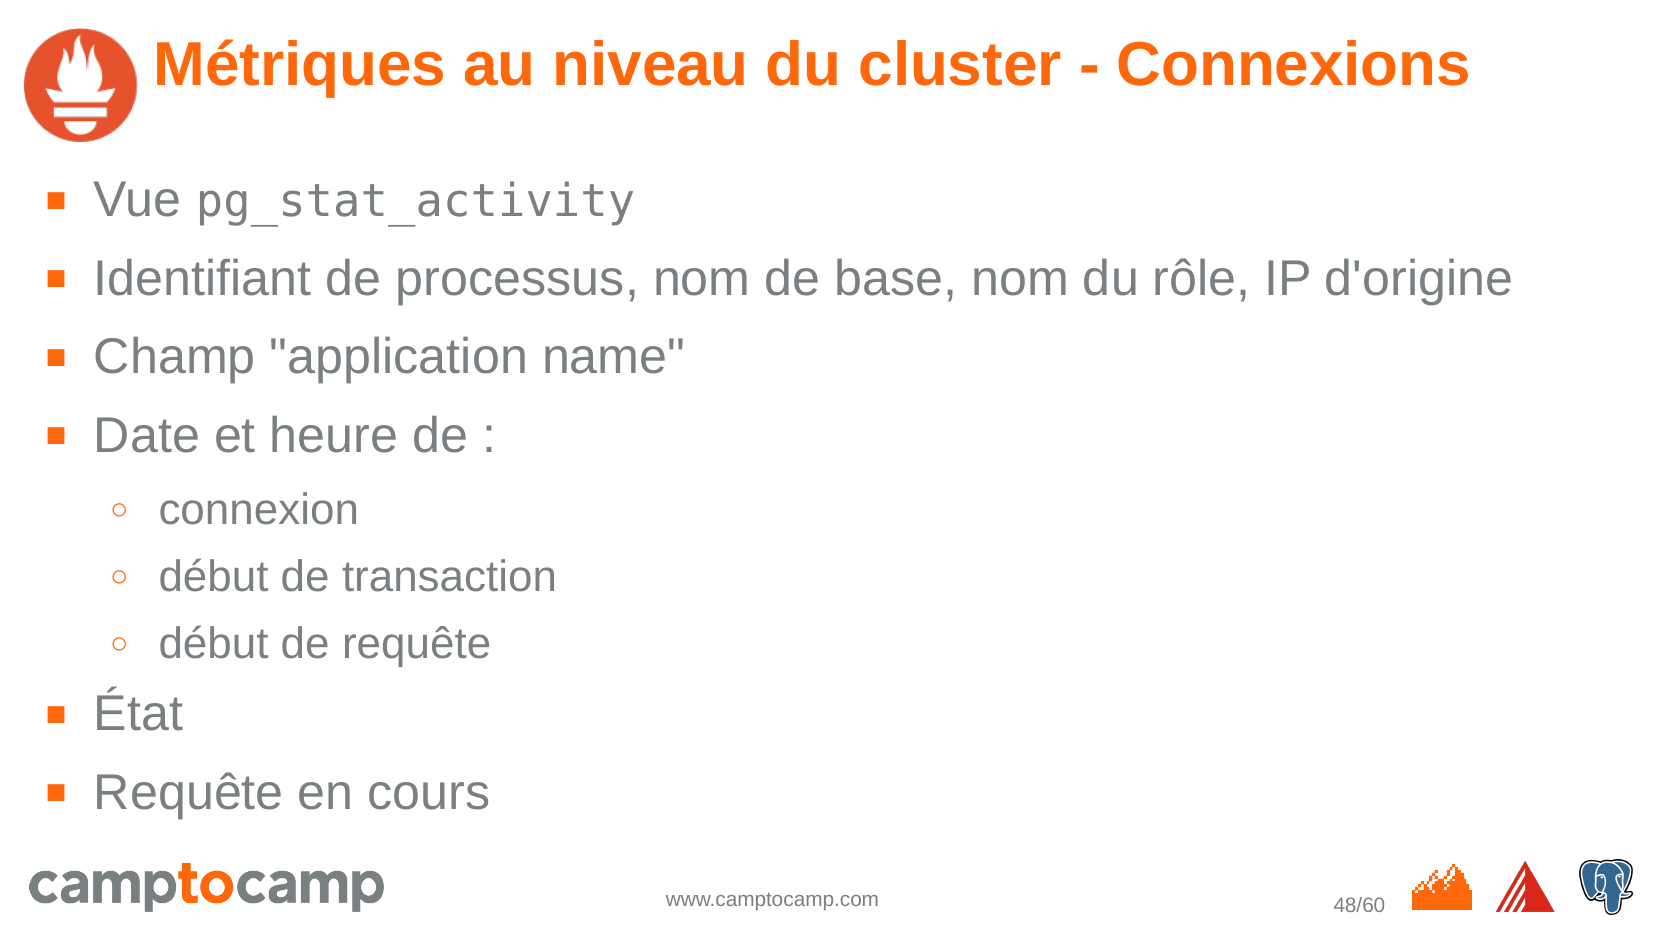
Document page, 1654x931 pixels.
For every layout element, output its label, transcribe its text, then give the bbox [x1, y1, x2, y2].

picture [29, 863, 384, 912]
picture [1495, 856, 1556, 917]
picture [24, 28, 139, 142]
list Vue pg_stat_activity Identifiant de processus, nom de base, nom du rôle, IP d'origine Champ "application name" Date et heure de : connexion début de transaction début de requête État Requête en cours [29, 171, 1625, 827]
title Métriques au niveau du cluster - Connexions [153, 29, 1625, 156]
picture [1579, 859, 1633, 915]
picture [1412, 864, 1472, 910]
